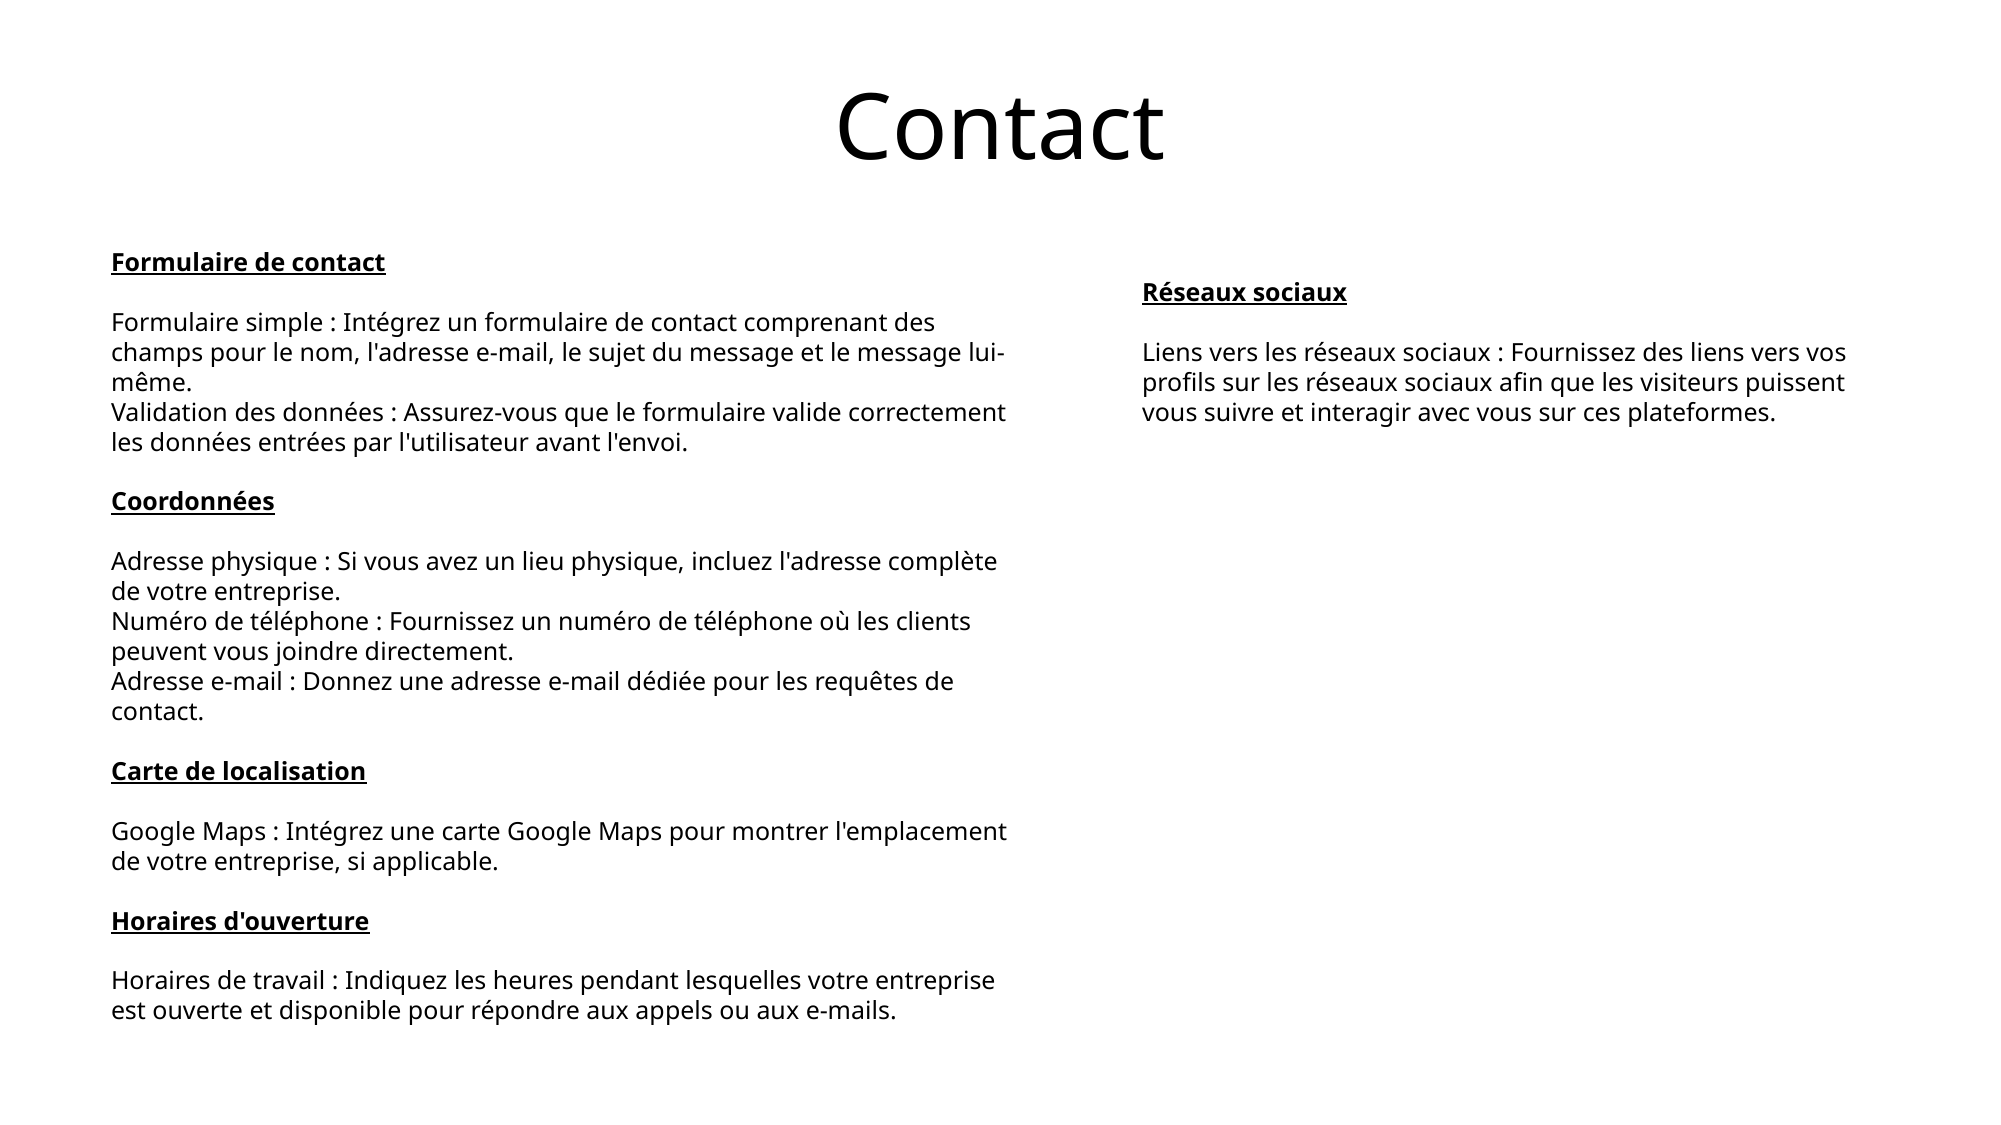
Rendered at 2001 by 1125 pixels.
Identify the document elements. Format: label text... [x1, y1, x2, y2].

text_box Formulaire de contact Formulaire simple : Intégrez un formulaire de contact comprenant des champs pour le nom, l'adresse e-mail, le sujet du message et le message lui-même. Validation des données : Assurez-vous que le formulaire valide correctement les données entrées par l'utilisateur avant l'envoi. Coordonnées Adresse physique : Si vous avez un lieu physique, incluez l'adresse complète de votre entreprise. Numéro de téléphone : Fournissez un numéro de téléphone où les clients peuvent vous joindre directement. Adresse e-mail : Donnez une adresse e-mail dédiée pour les requêtes de contact. Carte de localisation Google Maps : Intégrez une carte Google Maps pour montrer l'emplacement de votre entreprise, si applicable. Horaires d'ouverture Horaires de travail : Indiquez les heures pendant lesquelles votre entreprise est ouverte et disponible pour répondre aux appels ou aux e-mails. [96, 238, 1046, 982]
text_box Réseaux sociaux Liens vers les réseaux sociaux : Fournissez des liens vers vos profils sur les réseaux sociaux afin que les visiteurs puissent vous suivre et interagir avec vous sur ces plateformes. [1127, 238, 1918, 467]
title Contact [137, 21, 1863, 239]
